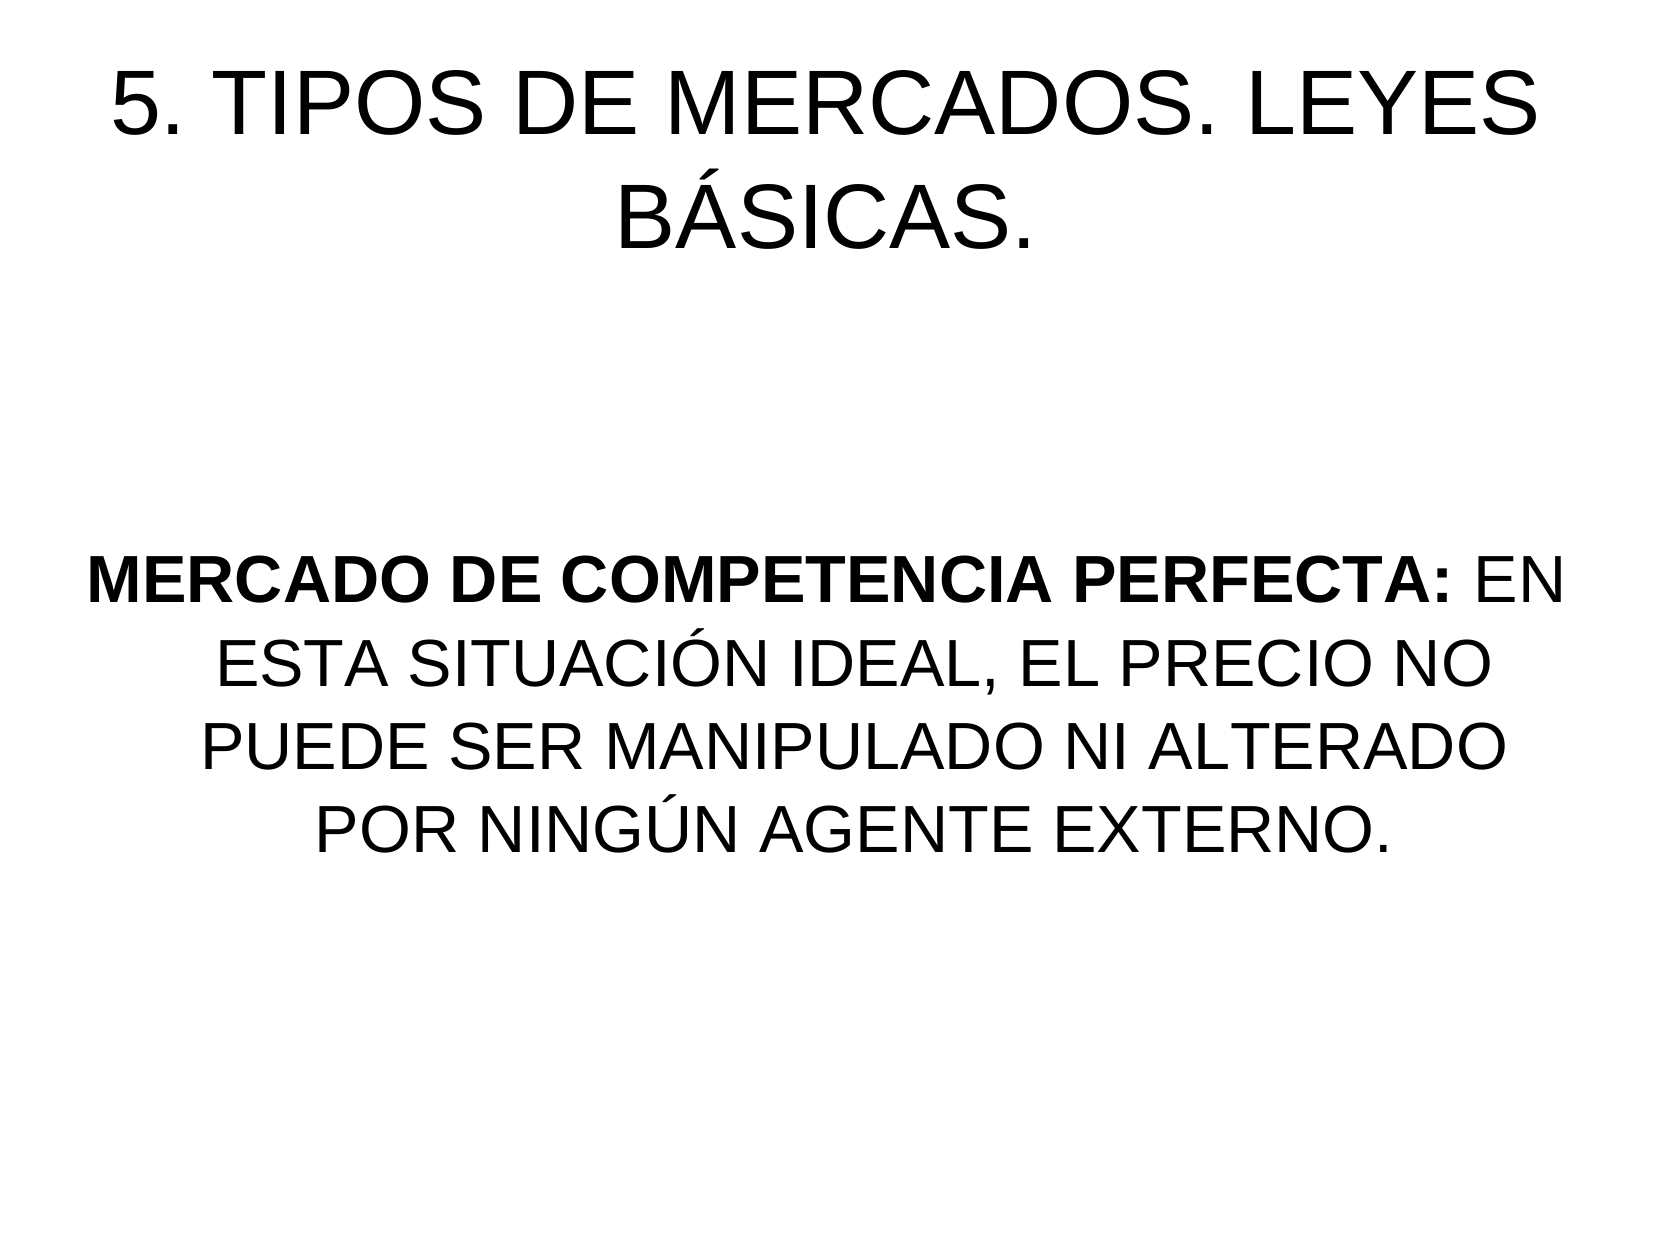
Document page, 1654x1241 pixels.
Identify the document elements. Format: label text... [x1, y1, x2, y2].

subtitle MERCADO DE COMPETENCIA PERFECTA: EN ESTA SITUACIÓN IDEAL, EL PRECIO NO PUEDE SER MANIPULADO NI ALTERADO POR NINGÚN AGENTE EXTERNO. [82, 297, 1571, 1102]
title 5. TIPOS DE MERCADOS. LEYES BÁSICAS. [82, 38, 1571, 268]
